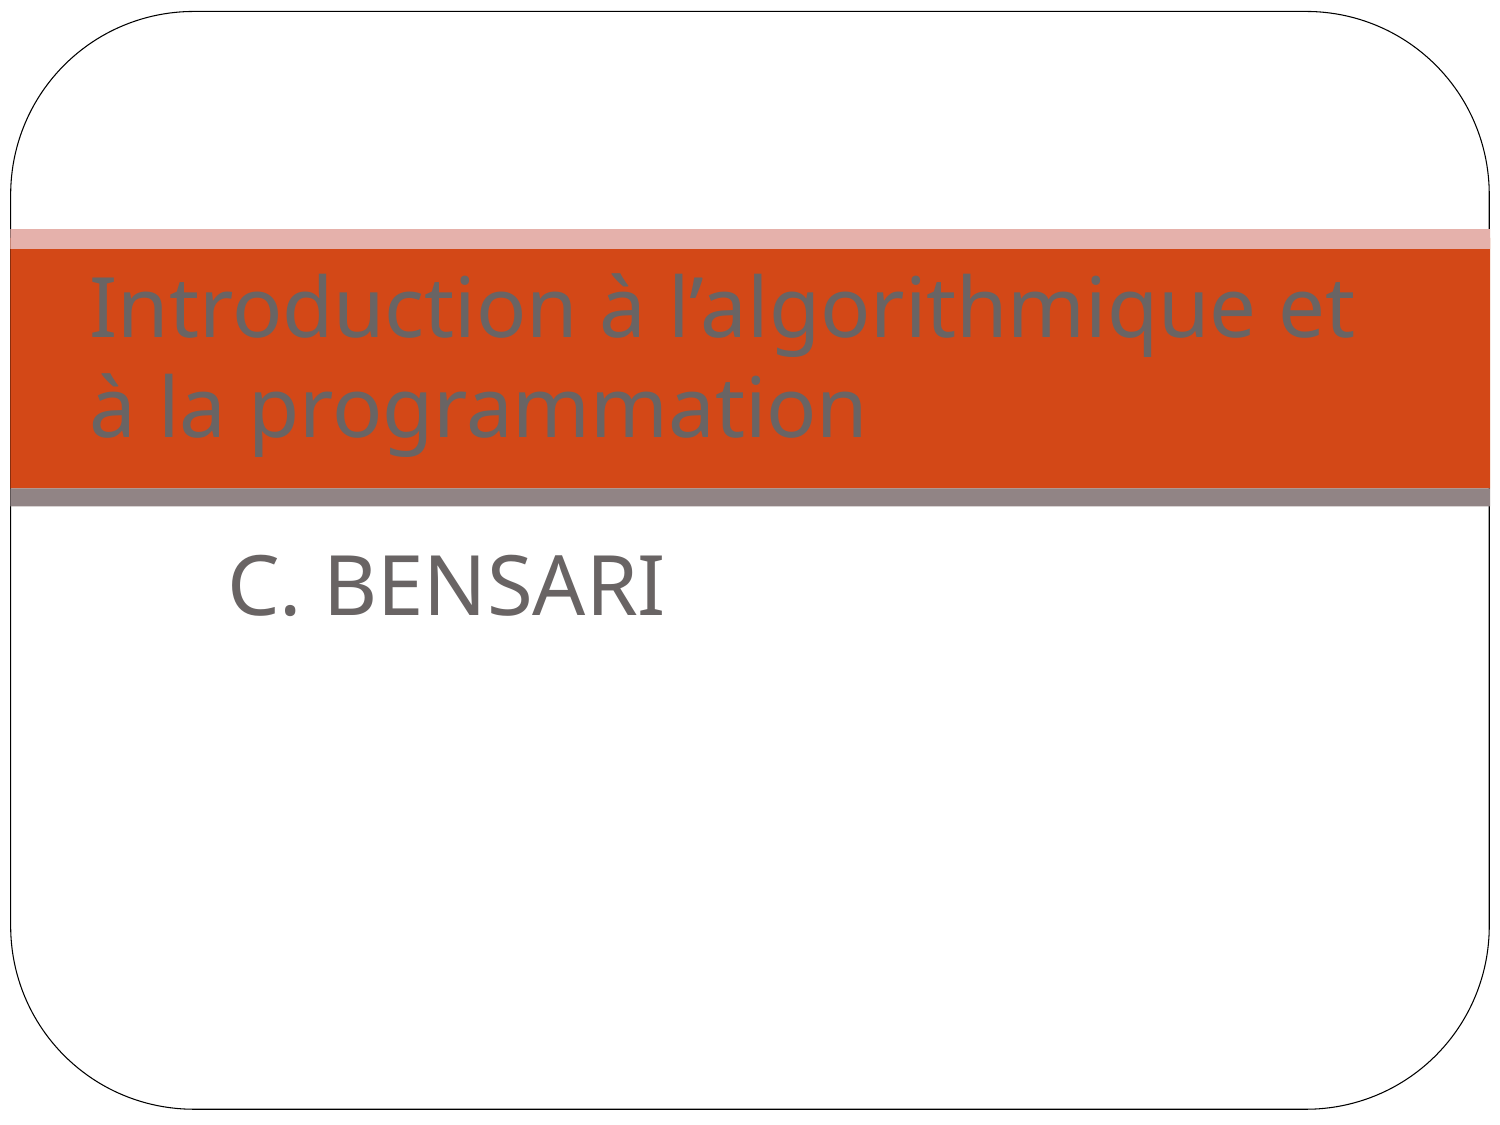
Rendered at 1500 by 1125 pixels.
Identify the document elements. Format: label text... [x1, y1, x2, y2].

title Introduction à l’algorithmique et à la programmation [75, 247, 1425, 489]
subtitle C. BENSARI [212, 525, 1263, 788]
